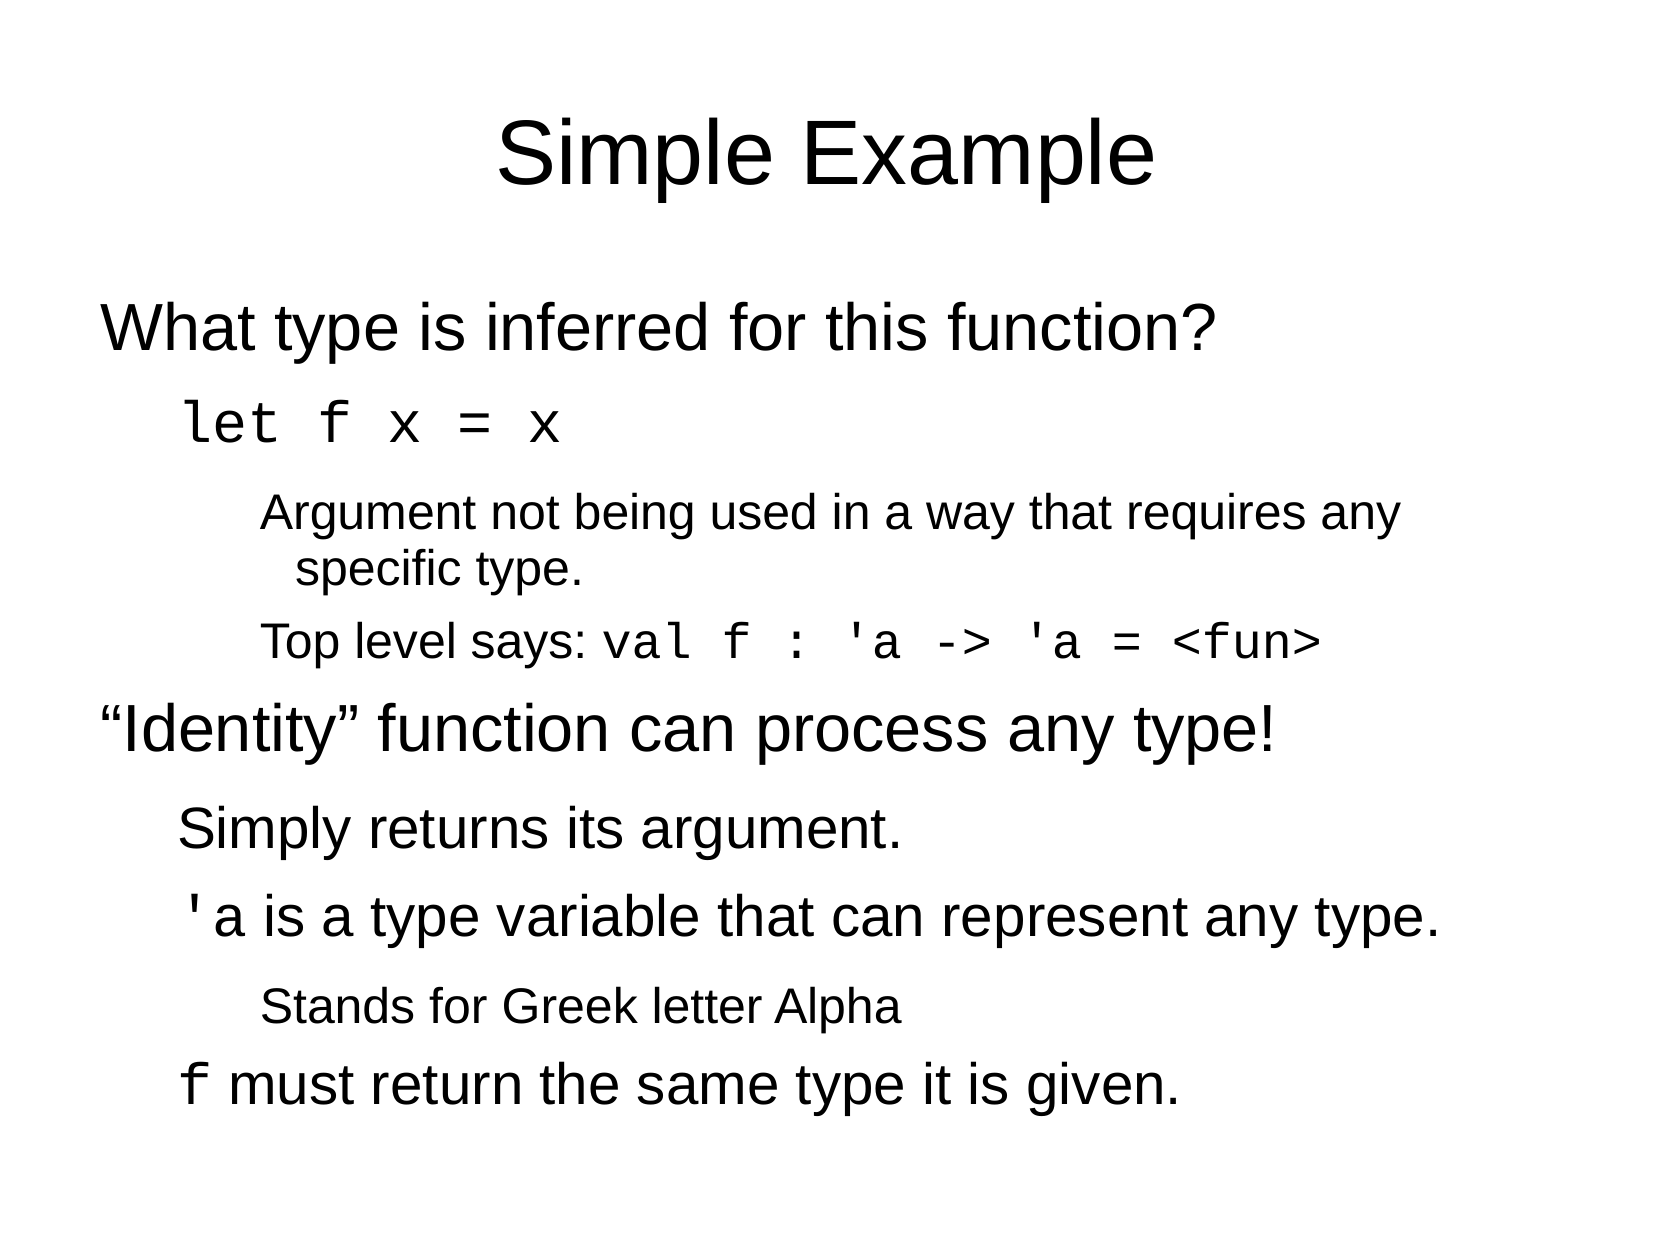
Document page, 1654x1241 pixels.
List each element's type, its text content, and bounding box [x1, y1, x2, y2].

title Simple Example [82, 56, 1571, 250]
list What type is inferred for this function? let f x = x Argument not being used in a way that requires any specific type. Top level says: val f : 'a -> 'a = <fun> “Identity” function can process any type! Simply returns its argument. 'a is a type variable that can represent any type. Stands for Greek letter Alpha f must return the same type it is given. [82, 290, 1571, 1112]
